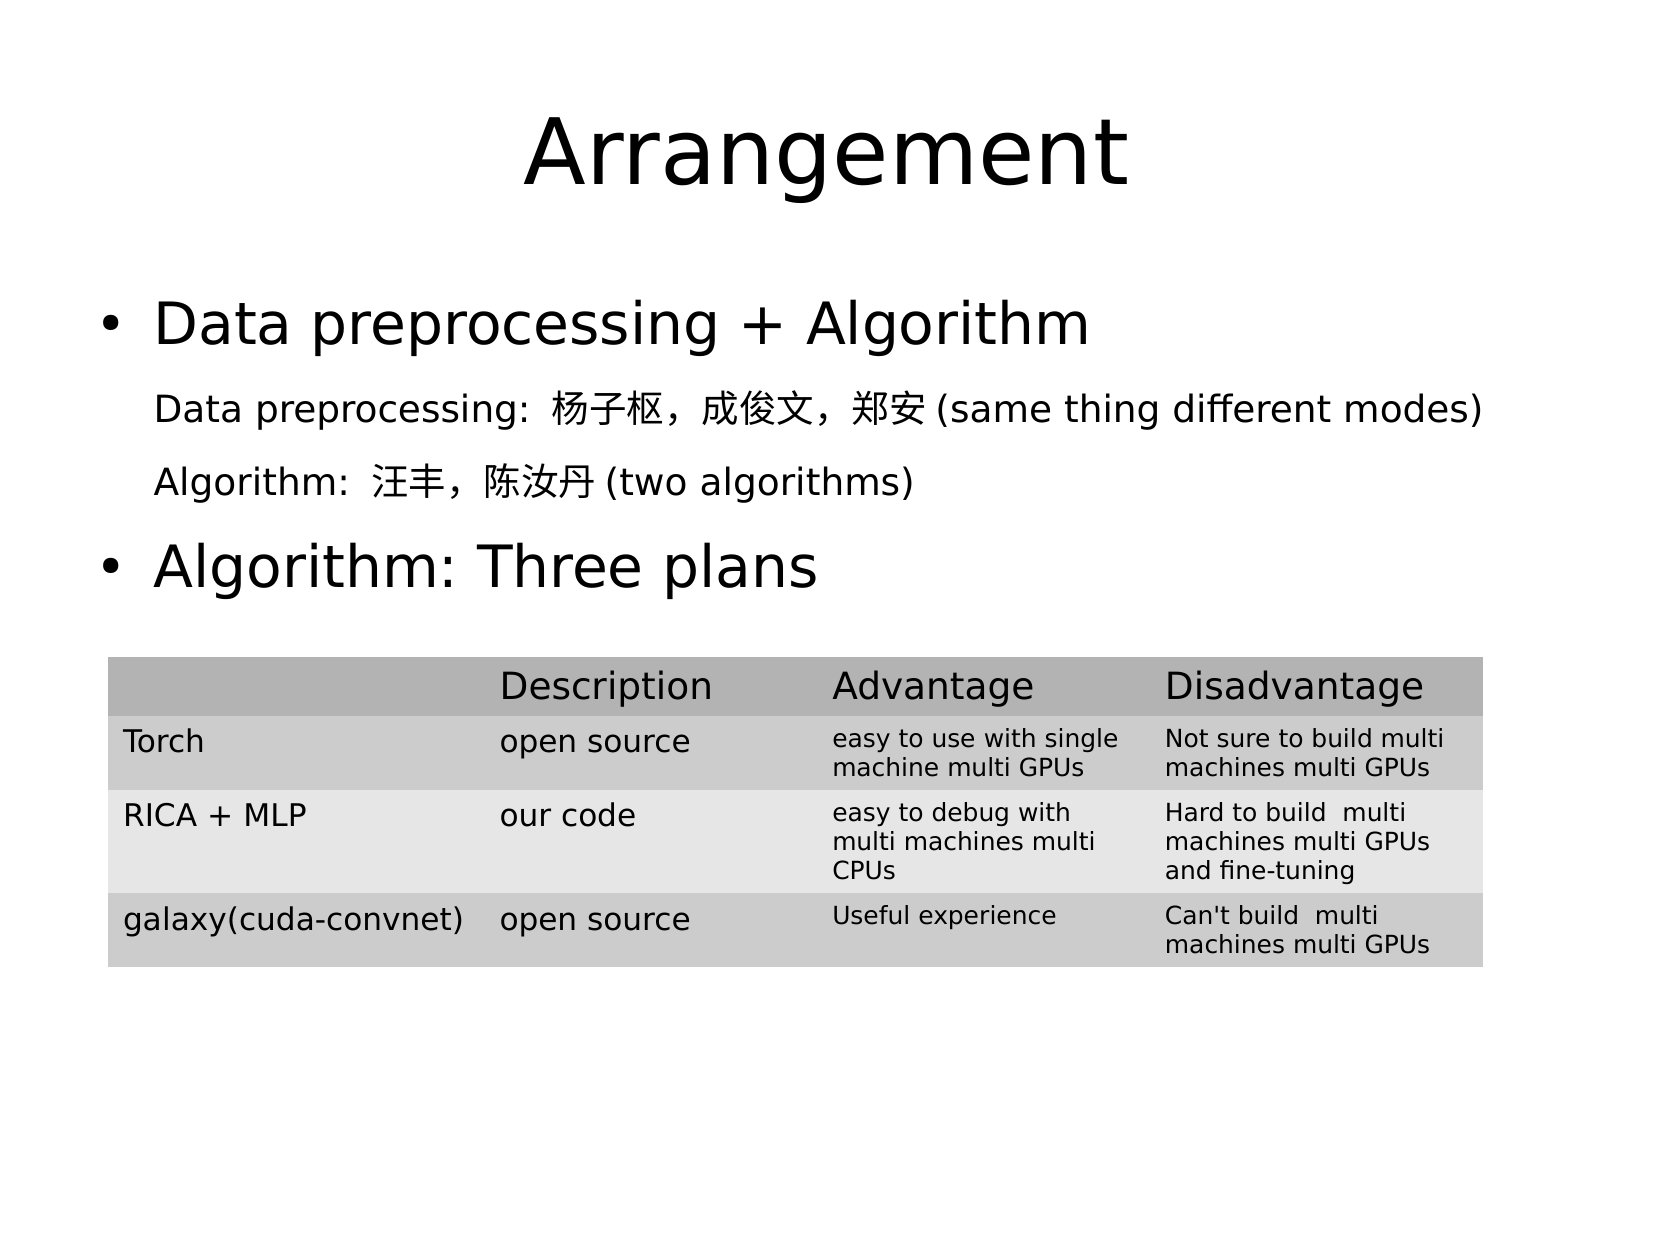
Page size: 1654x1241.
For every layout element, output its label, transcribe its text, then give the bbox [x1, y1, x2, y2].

table_cell easy to use with single machine multi GPUs [818, 716, 1150, 790]
table_cell our code [485, 790, 818, 893]
table_cell RICA + MLP [108, 790, 485, 893]
table_cell open source [485, 716, 818, 790]
title Arrangement [82, 49, 1571, 257]
table_cell Not sure to build multi machines multi GPUs [1150, 716, 1483, 790]
table_cell Useful experience [818, 893, 1150, 967]
table_header Description [485, 657, 818, 716]
table_header [108, 657, 485, 716]
list Data preprocessing + Algorithm Data preprocessing: 杨子枢，成俊文，郑安(same thing different modes) Algorithm: 汪丰，陈汝丹(two algorithms) Algorithm: Three plans [82, 290, 1538, 1010]
table_cell easy to debug with multi machines multi CPUs [818, 790, 1150, 893]
table_cell Torch [108, 716, 485, 790]
table_cell galaxy(cuda-convnet) [108, 893, 485, 967]
table_cell Hard to build multi machines multi GPUs and fine-tuning [1150, 790, 1483, 893]
table_header Advantage [818, 657, 1150, 716]
table_cell open source [485, 893, 818, 967]
table_cell Can't build multi machines multi GPUs [1150, 893, 1483, 967]
table_header Disadvantage [1150, 657, 1483, 716]
